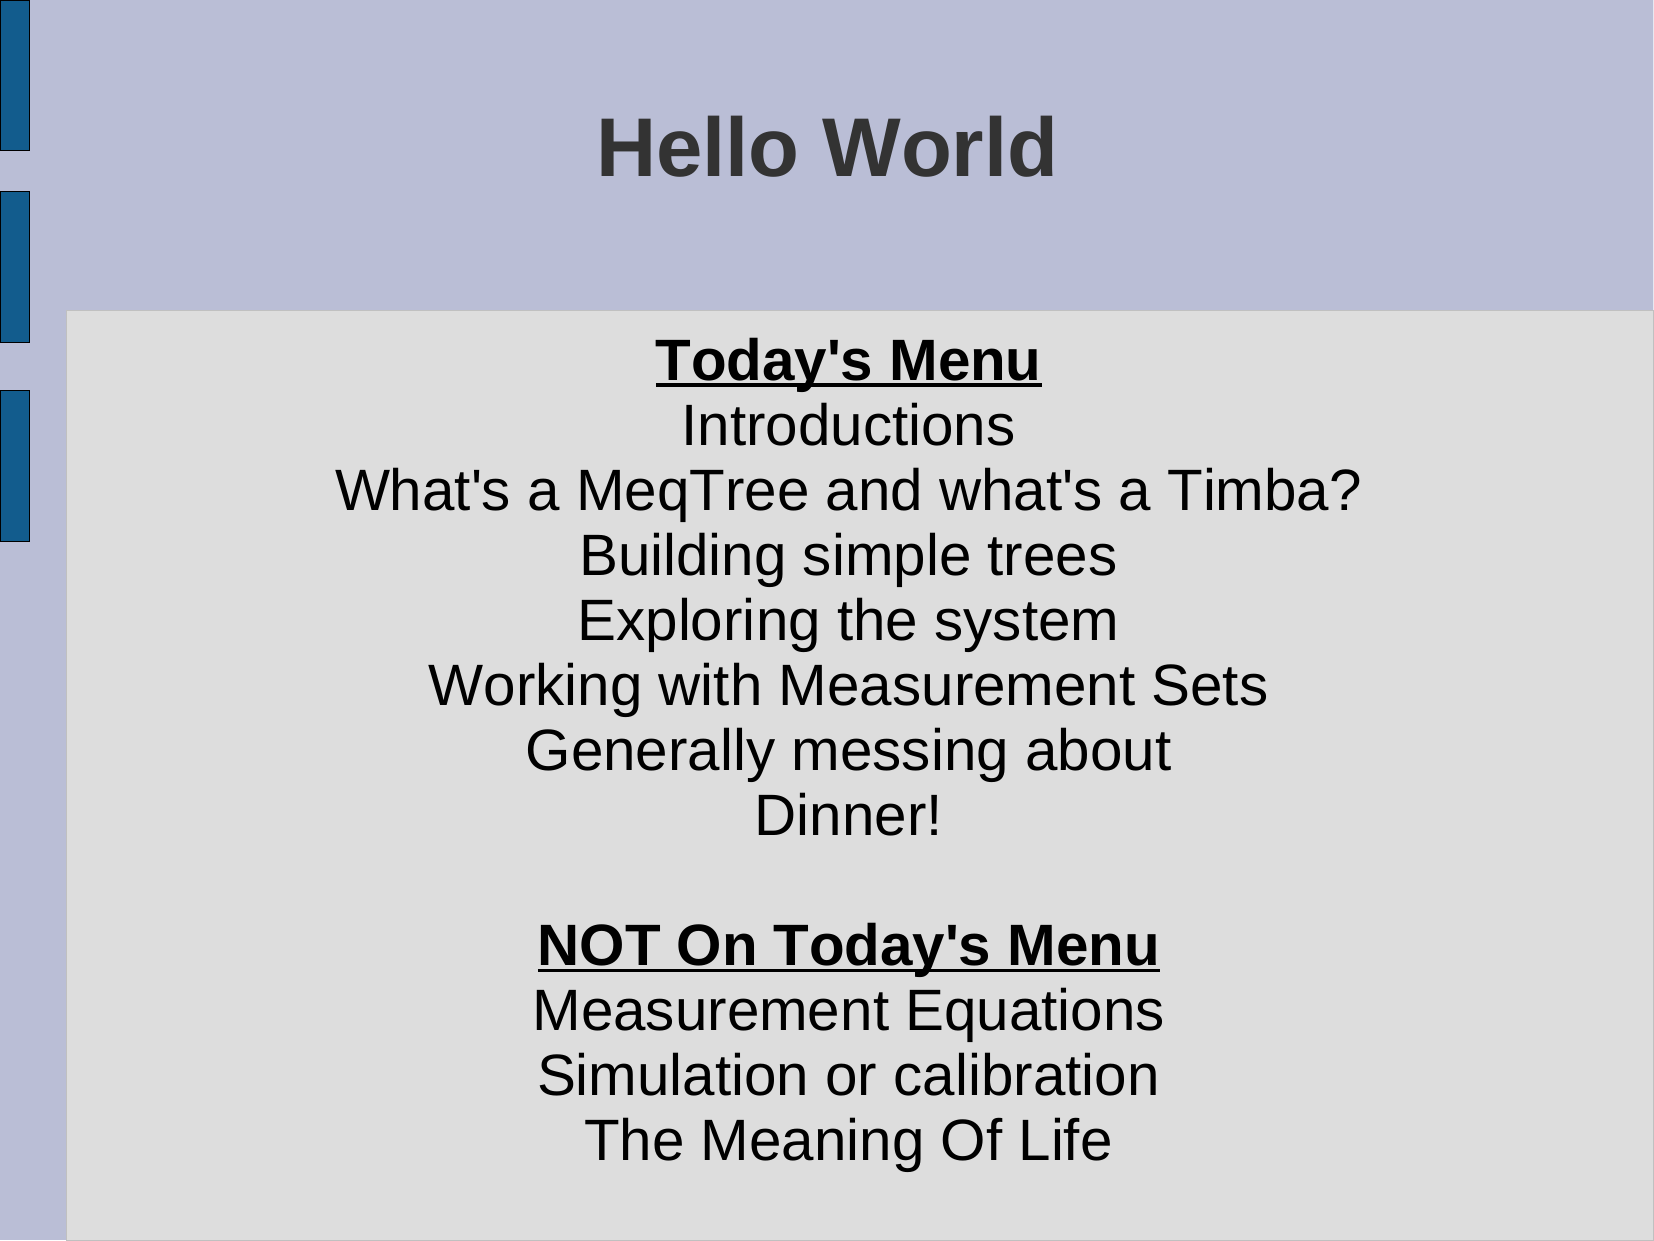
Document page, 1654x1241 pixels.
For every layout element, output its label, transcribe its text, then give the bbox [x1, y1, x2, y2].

title Hello World [121, 91, 1534, 299]
list Today's Menu Introductions What's a MeqTree and what's a Timba? Building simple trees Exploring the system Working with Measurement Sets Generally messing about Dinner! NOT On Today's Menu Measurement Equations Simulation or calibration The Meaning Of Life [133, 327, 1547, 1209]
